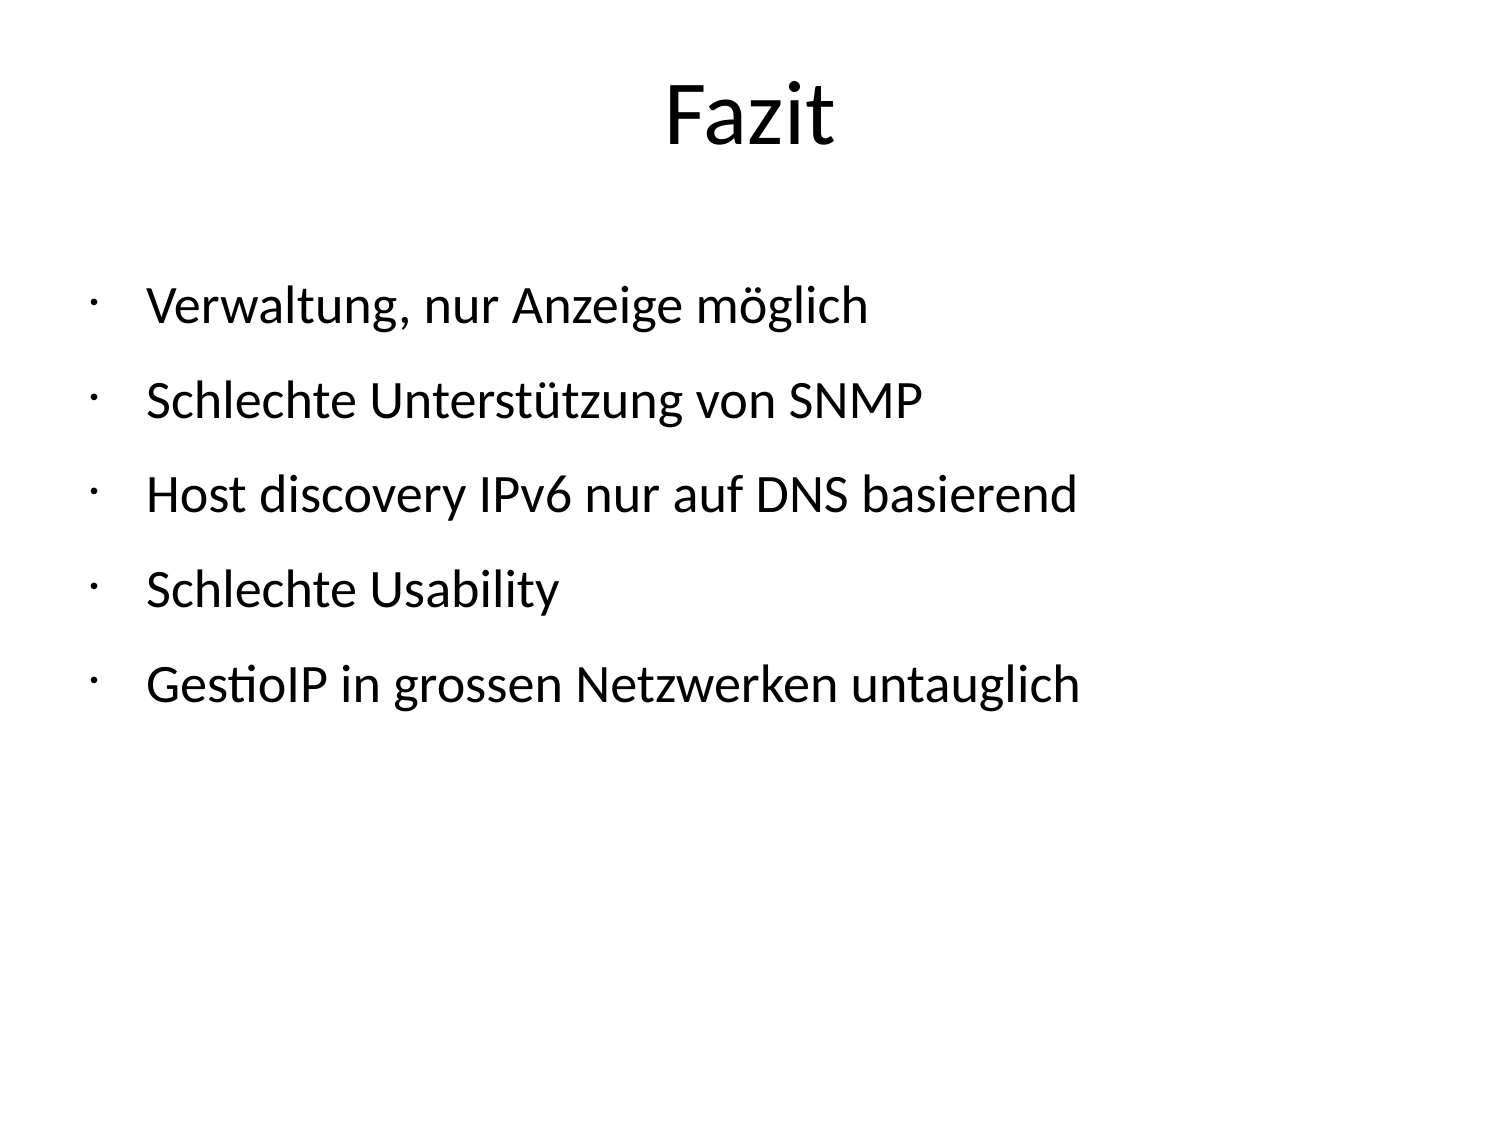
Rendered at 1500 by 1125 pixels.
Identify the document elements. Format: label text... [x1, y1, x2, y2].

list Verwaltung, nur Anzeige möglich Schlechte Unterstützung von SNMP Host discovery IPv6 nur auf DNS basierend Schlechte Usability GestioIP in grossen Netzwerken untauglich [75, 262, 1425, 1005]
title Fazit [75, 45, 1425, 233]
